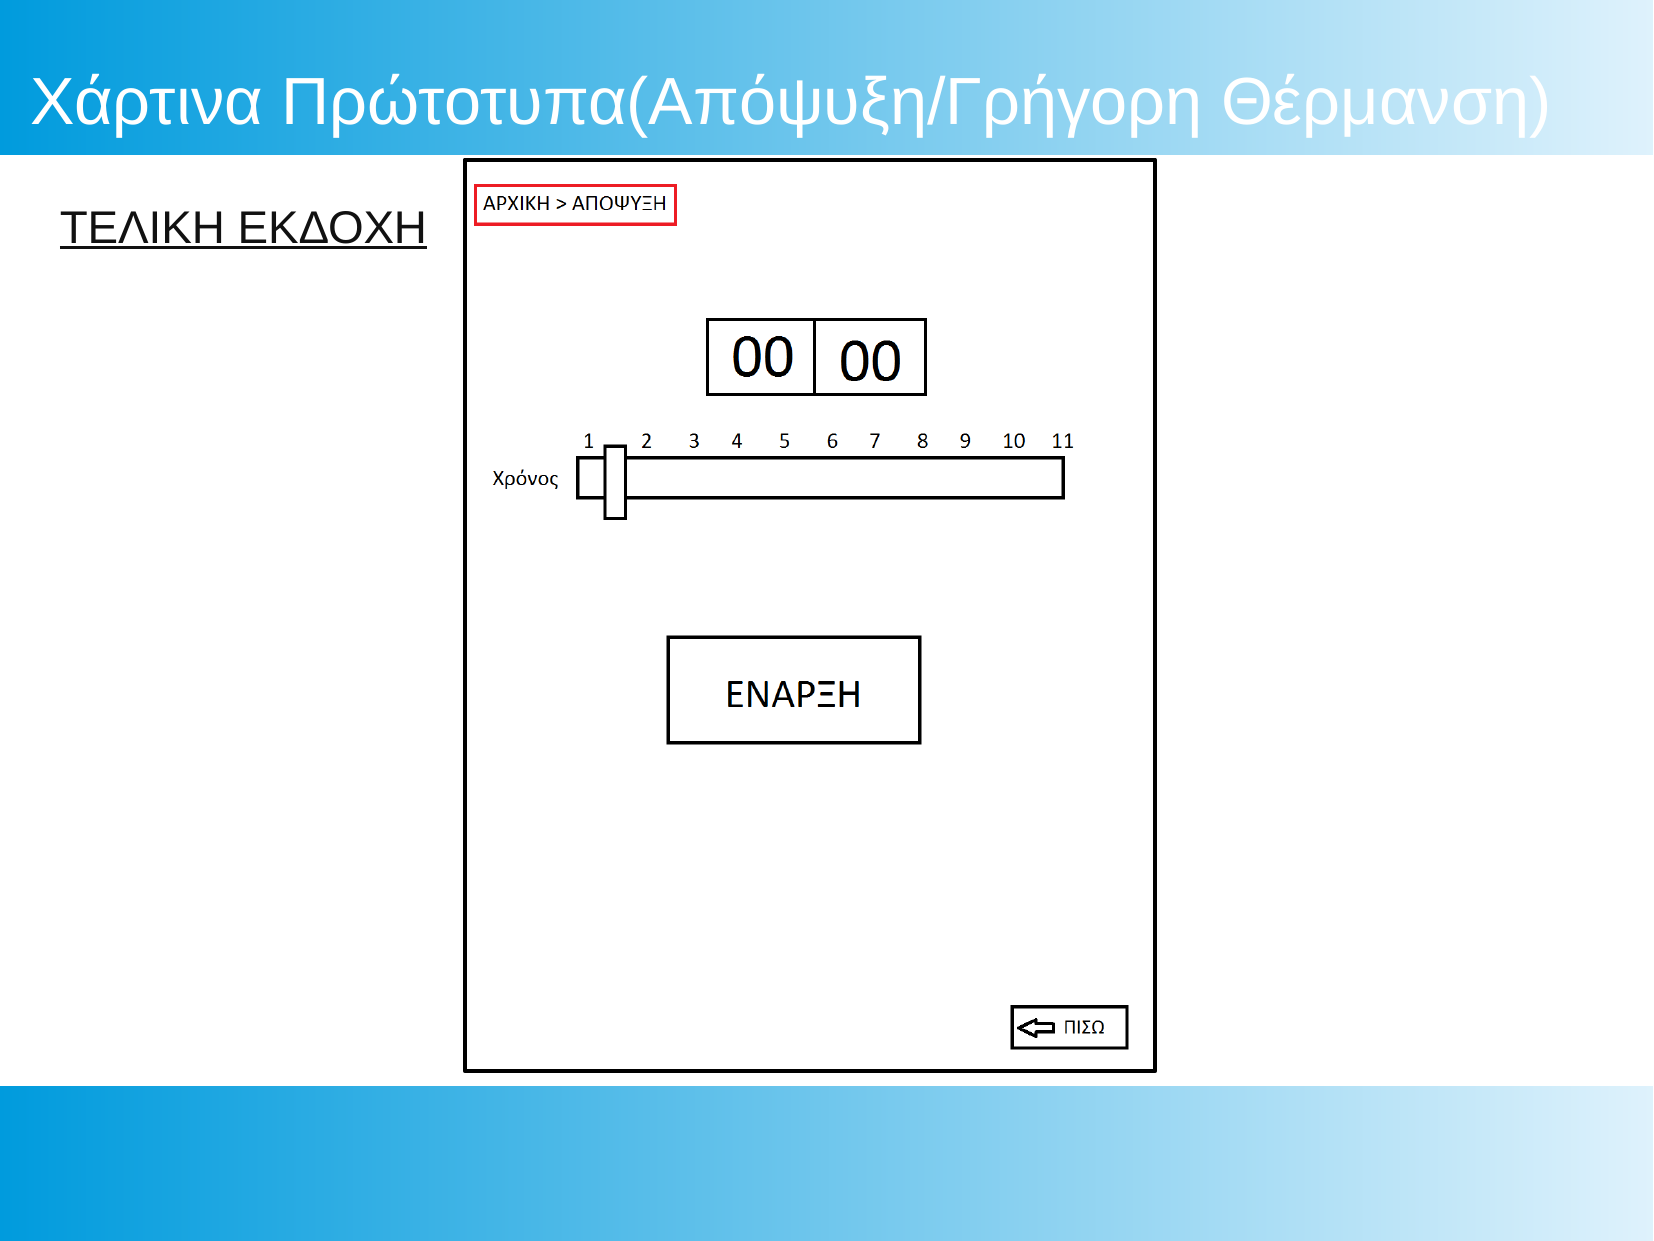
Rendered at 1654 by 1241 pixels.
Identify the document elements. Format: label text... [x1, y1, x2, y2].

text_box ΤΕΛΙΚΗ ΕΚΔΟΧΗ [45, 195, 676, 266]
title Χάρτινα Πρώτοτυπα(Απόψυξη/Γρήγορη Θέρμανση) [0, 0, 1654, 256]
picture [467, 179, 1136, 1051]
title Χάρτινα Πρώτοτυπα(Απόψυξη/Γρήγορη Θέρμανση) [467, 162, 1153, 256]
